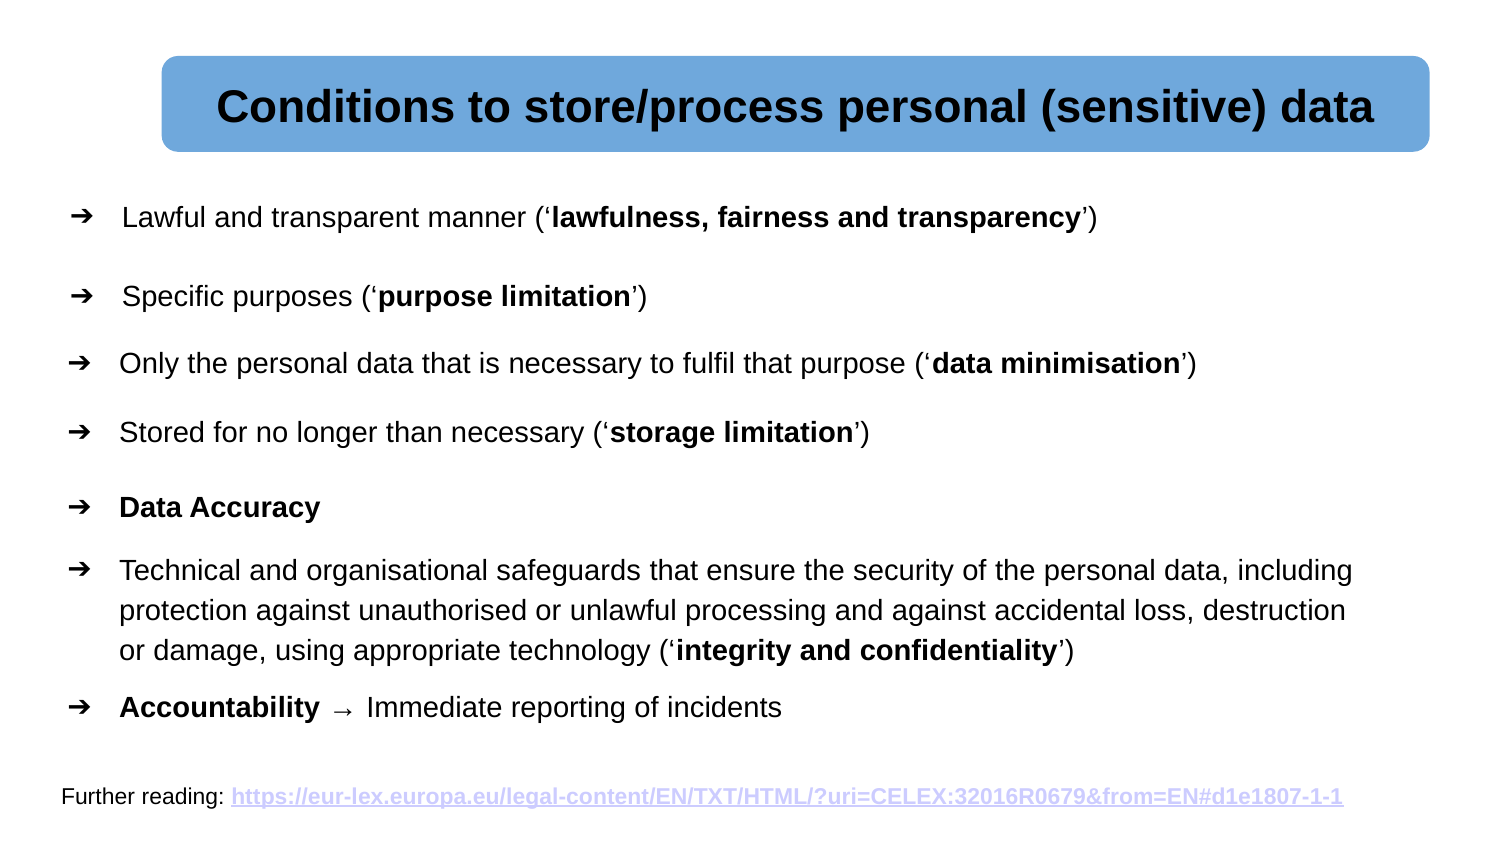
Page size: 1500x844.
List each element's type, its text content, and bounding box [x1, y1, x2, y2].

text_box Specific purposes (‘purpose limitation’) [46, 257, 1429, 325]
text_box Accountability → Immediate reporting of incidents [44, 669, 1373, 764]
text_box Lawful and transparent manner (‘lawfulness, fairness and transparency’) [46, 178, 1429, 257]
text_box Data Accuracy [44, 469, 1373, 531]
text_box Only the personal data that is necessary to fulfil that purpose (‘data minimisation’) [44, 325, 1444, 384]
text_box Conditions to store/process personal (sensitive) data [162, 56, 1429, 152]
text_box Technical and organisational safeguards that ensure the security of the personal data, including protection against unauthorised or unlawful processing and against accidental loss, destruction or damage, using appropriate technology (‘integrity and confidentiality’) [44, 531, 1373, 669]
text_box Stored for no longer than necessary (‘storage limitation’) [44, 394, 1373, 469]
text_box Further reading: https://eur-lex.europa.eu/legal-content/EN/TXT/HTML/?uri=CELEX:32016R0679&from=EN#d1e1807-1-1 [46, 762, 1467, 824]
